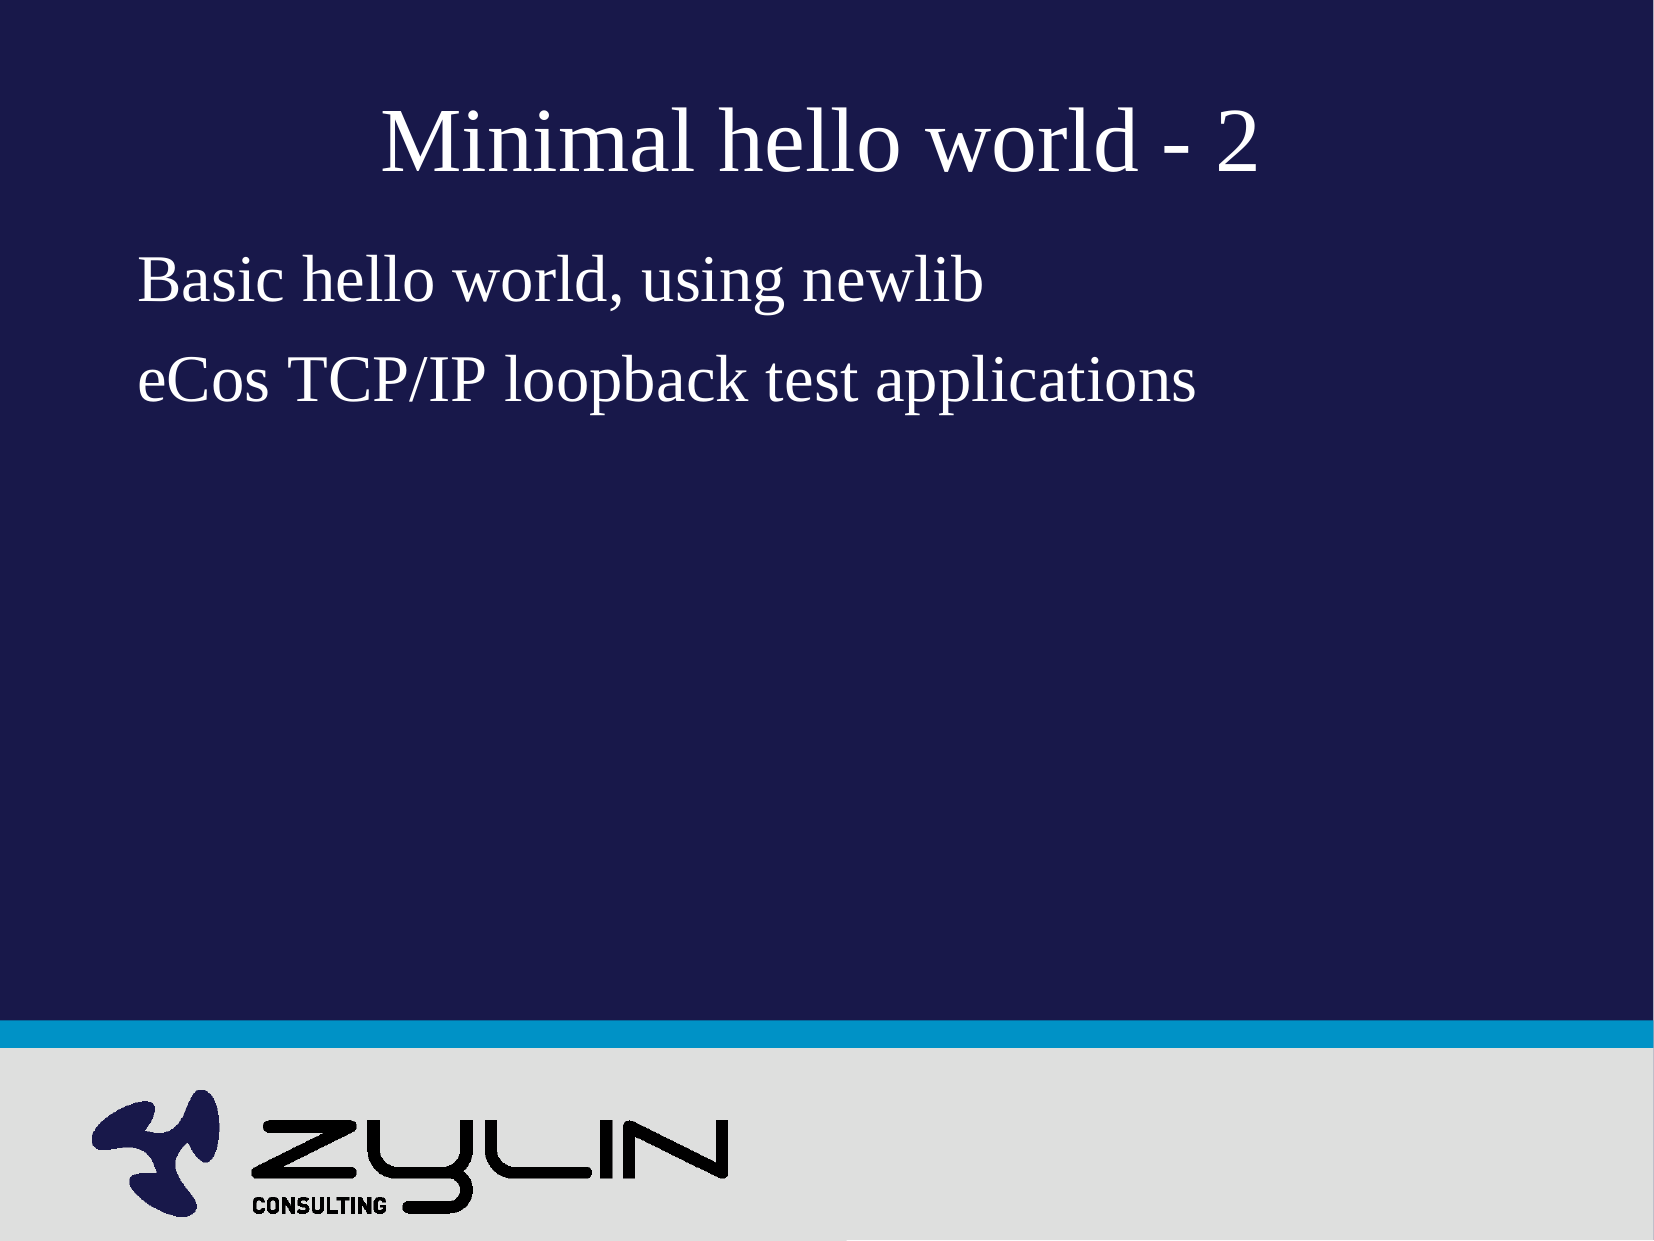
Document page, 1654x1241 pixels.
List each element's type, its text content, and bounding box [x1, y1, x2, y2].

title Minimal hello world - 2 [117, 79, 1526, 206]
picture [0, 1049, 812, 1241]
list Basic hello world, using newlib eCos TCP/IP loopback test applications [120, 245, 1533, 1004]
text_box [0, 1020, 1654, 1241]
